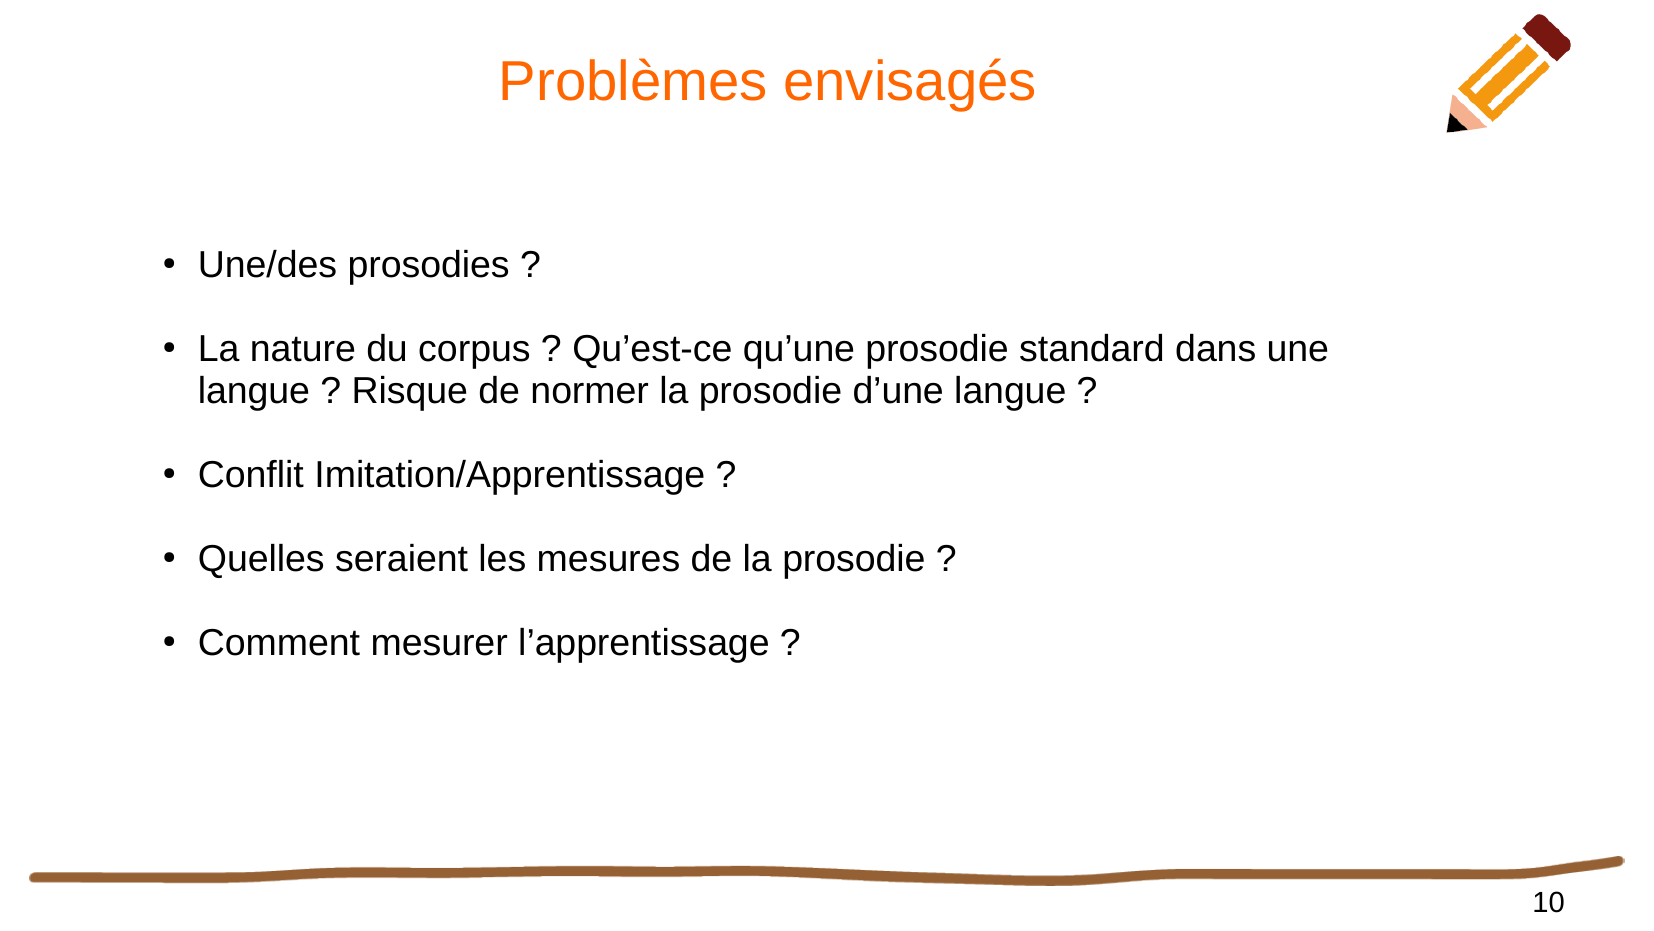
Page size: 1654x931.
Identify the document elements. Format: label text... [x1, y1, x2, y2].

title Problèmes envisagés [88, 29, 1447, 133]
text_box Une/des prosodies ? La nature du corpus ? Qu’est-ce qu’une prosodie standard dans une langue ? Risque de normer la prosodie d’une langue ? Conflit Imitation/Apprentissage ? Quelles seraient les mesures de la prosodie ? Comment mesurer l’apprentissage ? [147, 236, 1477, 755]
picture [1446, 14, 1571, 133]
picture [29, 856, 1625, 886]
